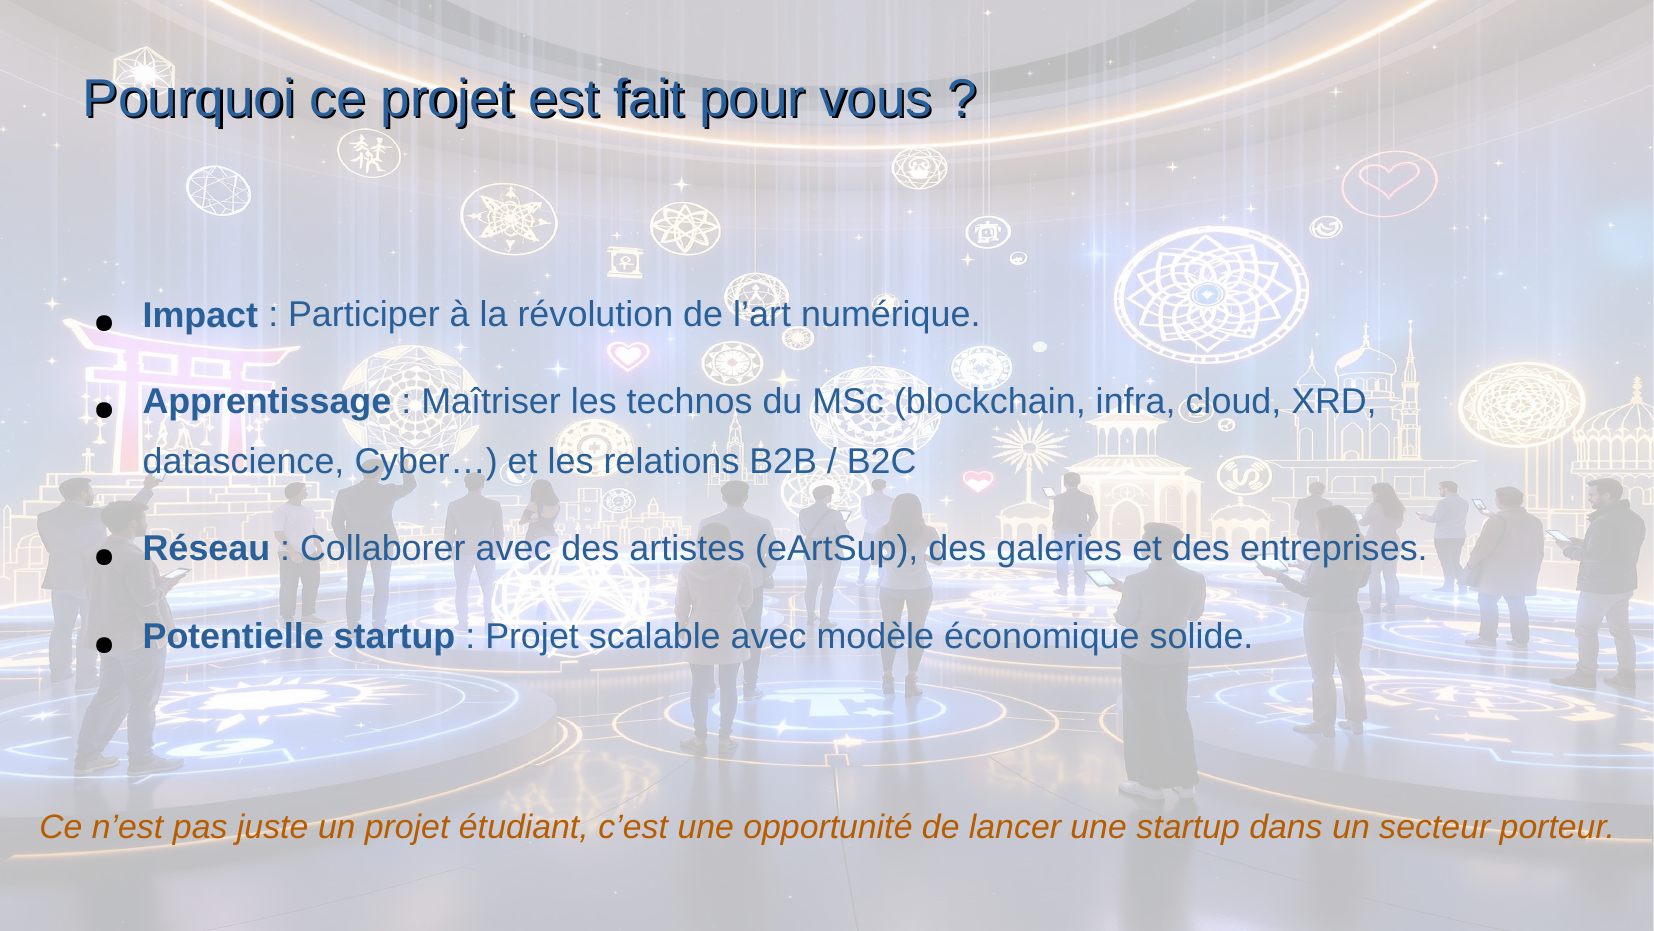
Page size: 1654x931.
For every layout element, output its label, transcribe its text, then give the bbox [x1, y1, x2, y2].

list Impact : Participer à la révolution de l’art numérique. Apprentissage : Maîtriser les technos du MSc (blockchain, infra, cloud, XRD, datascience, Cyber…) et les relations B2B / B2C Réseau : Collaborer avec des artistes (eArtSup), des galeries et des entreprises. Potentielle startup : Projet scalable avec modèle économique solide. [76, 295, 1565, 680]
text_box Ce n’est pas juste un projet étudiant, c’est une opportunité de lancer une startup dans un secteur porteur. [0, 797, 1654, 913]
title Pourquoi ce projet est fait pour vous ? [82, 37, 1571, 193]
